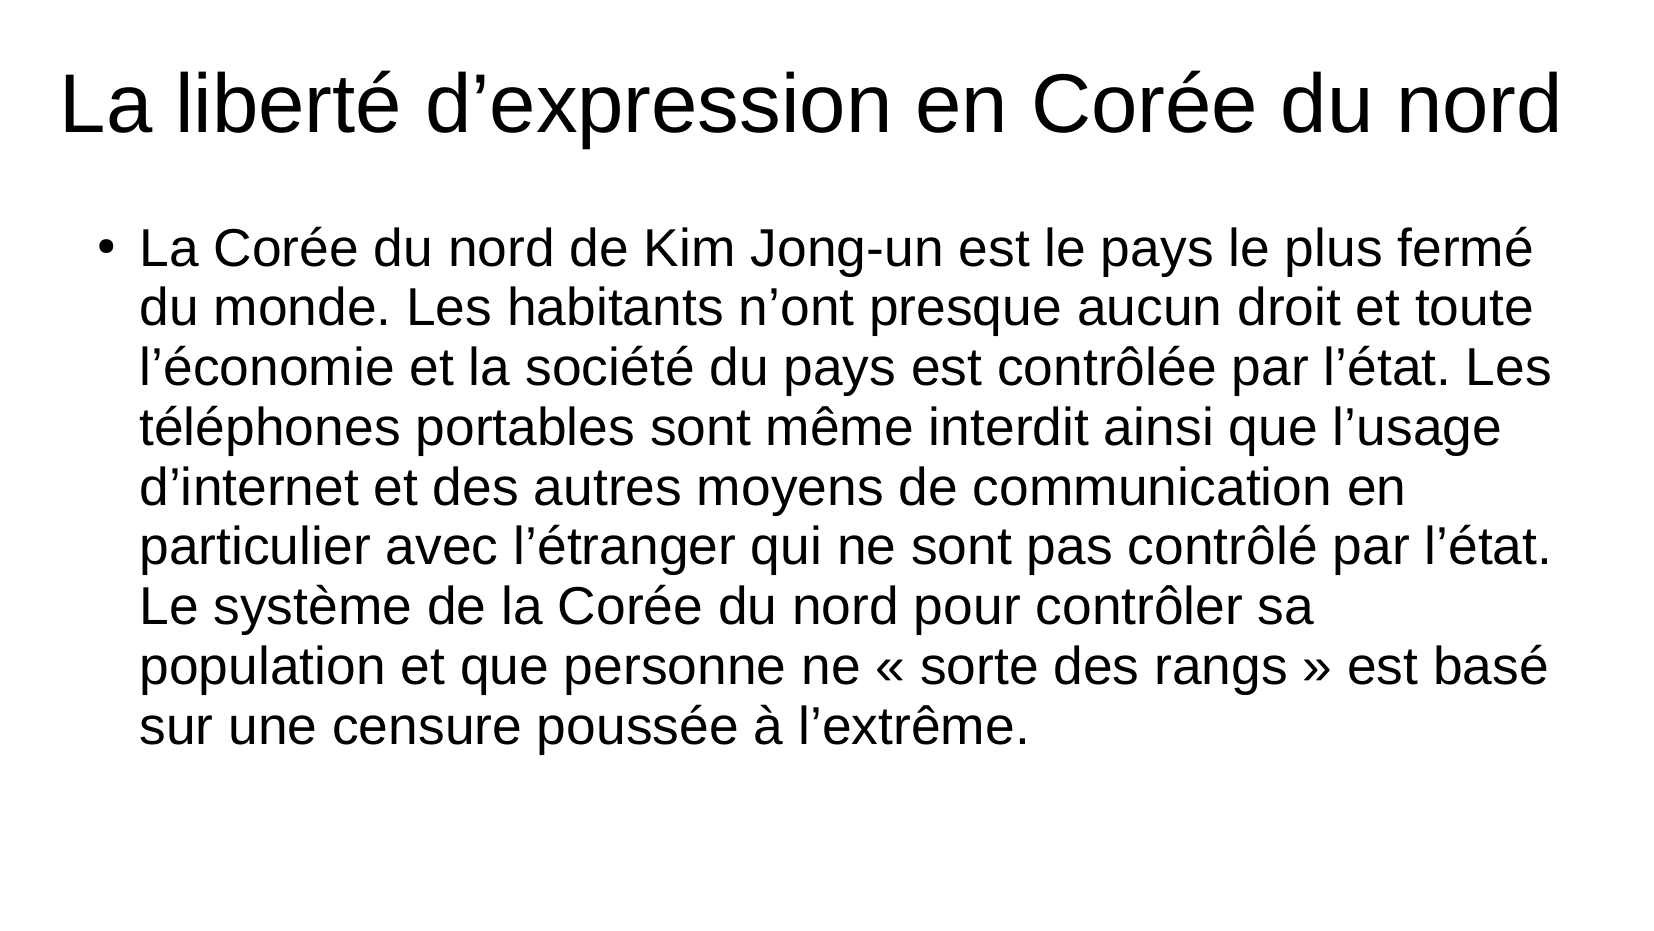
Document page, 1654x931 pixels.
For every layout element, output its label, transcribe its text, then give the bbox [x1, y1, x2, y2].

title La liberté d’expression en Corée du nord [0, 1, 1654, 207]
list La Corée du nord de Kim Jong-un est le pays le plus fermé du monde. Les habitants n’ont presque aucun droit et toute l’économie et la société du pays est contrôlée par l’état. Les téléphones portables sont même interdit ainsi que l’usage d’internet et des autres moyens de communication en particulier avec l’étranger qui ne sont pas contrôlé par l’état. Le système de la Corée du nord pour contrôler sa population et que personne ne « sorte des rangs » est basé sur une censure poussée à l’extrême. [82, 217, 1571, 758]
